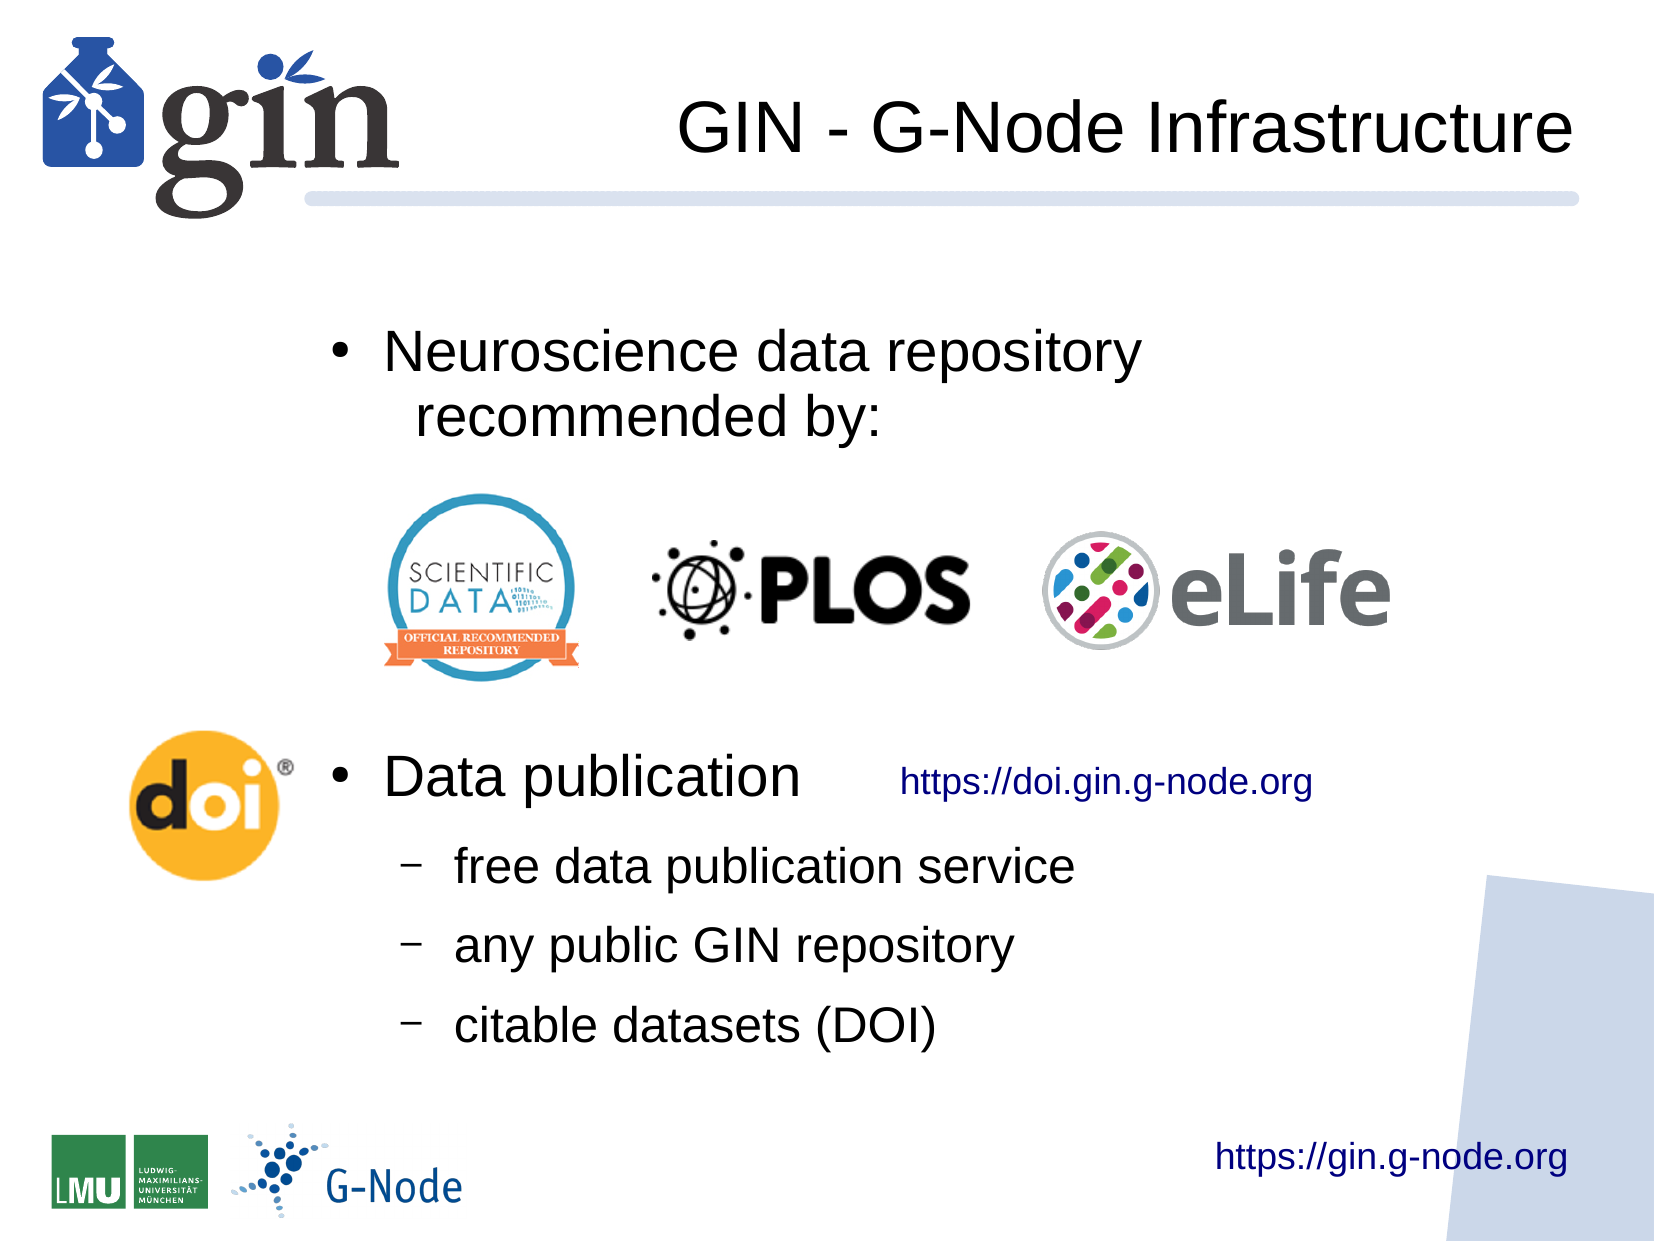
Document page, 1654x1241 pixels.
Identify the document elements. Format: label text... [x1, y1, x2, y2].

picture [384, 490, 579, 686]
picture [1026, 515, 1407, 666]
picture [652, 540, 972, 641]
picture [122, 725, 297, 886]
list Data publication free data publication service any public GIN repository citable datasets (DOI) [312, 743, 1456, 1164]
list Neuroscience data repository recommended by: [312, 318, 1595, 421]
text_box GIN - G-Node Infrastructure [87, 30, 1576, 226]
picture [33, 30, 409, 224]
text_box https://gin.g-node.org [1200, 1128, 1625, 1186]
picture [230, 1123, 467, 1219]
